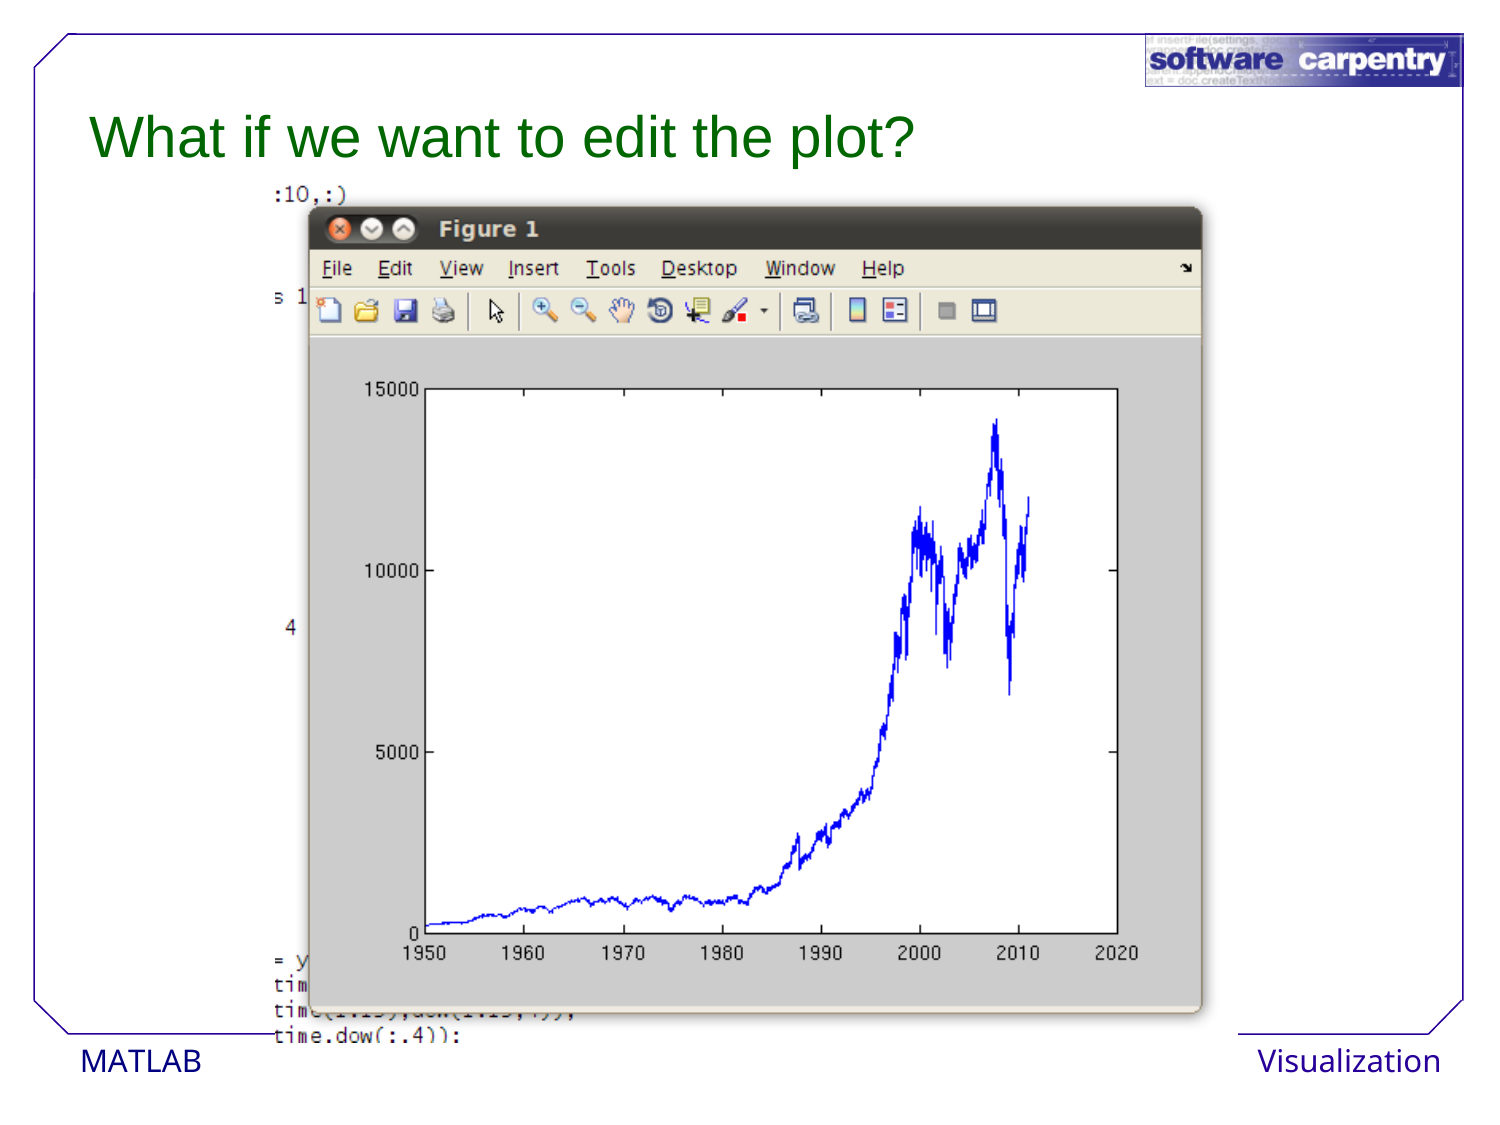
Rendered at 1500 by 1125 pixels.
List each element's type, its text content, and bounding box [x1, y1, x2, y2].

picture [1145, 33, 1464, 87]
picture [275, 183, 1238, 1043]
list What if we want to edit the plot? [75, 99, 1363, 1013]
